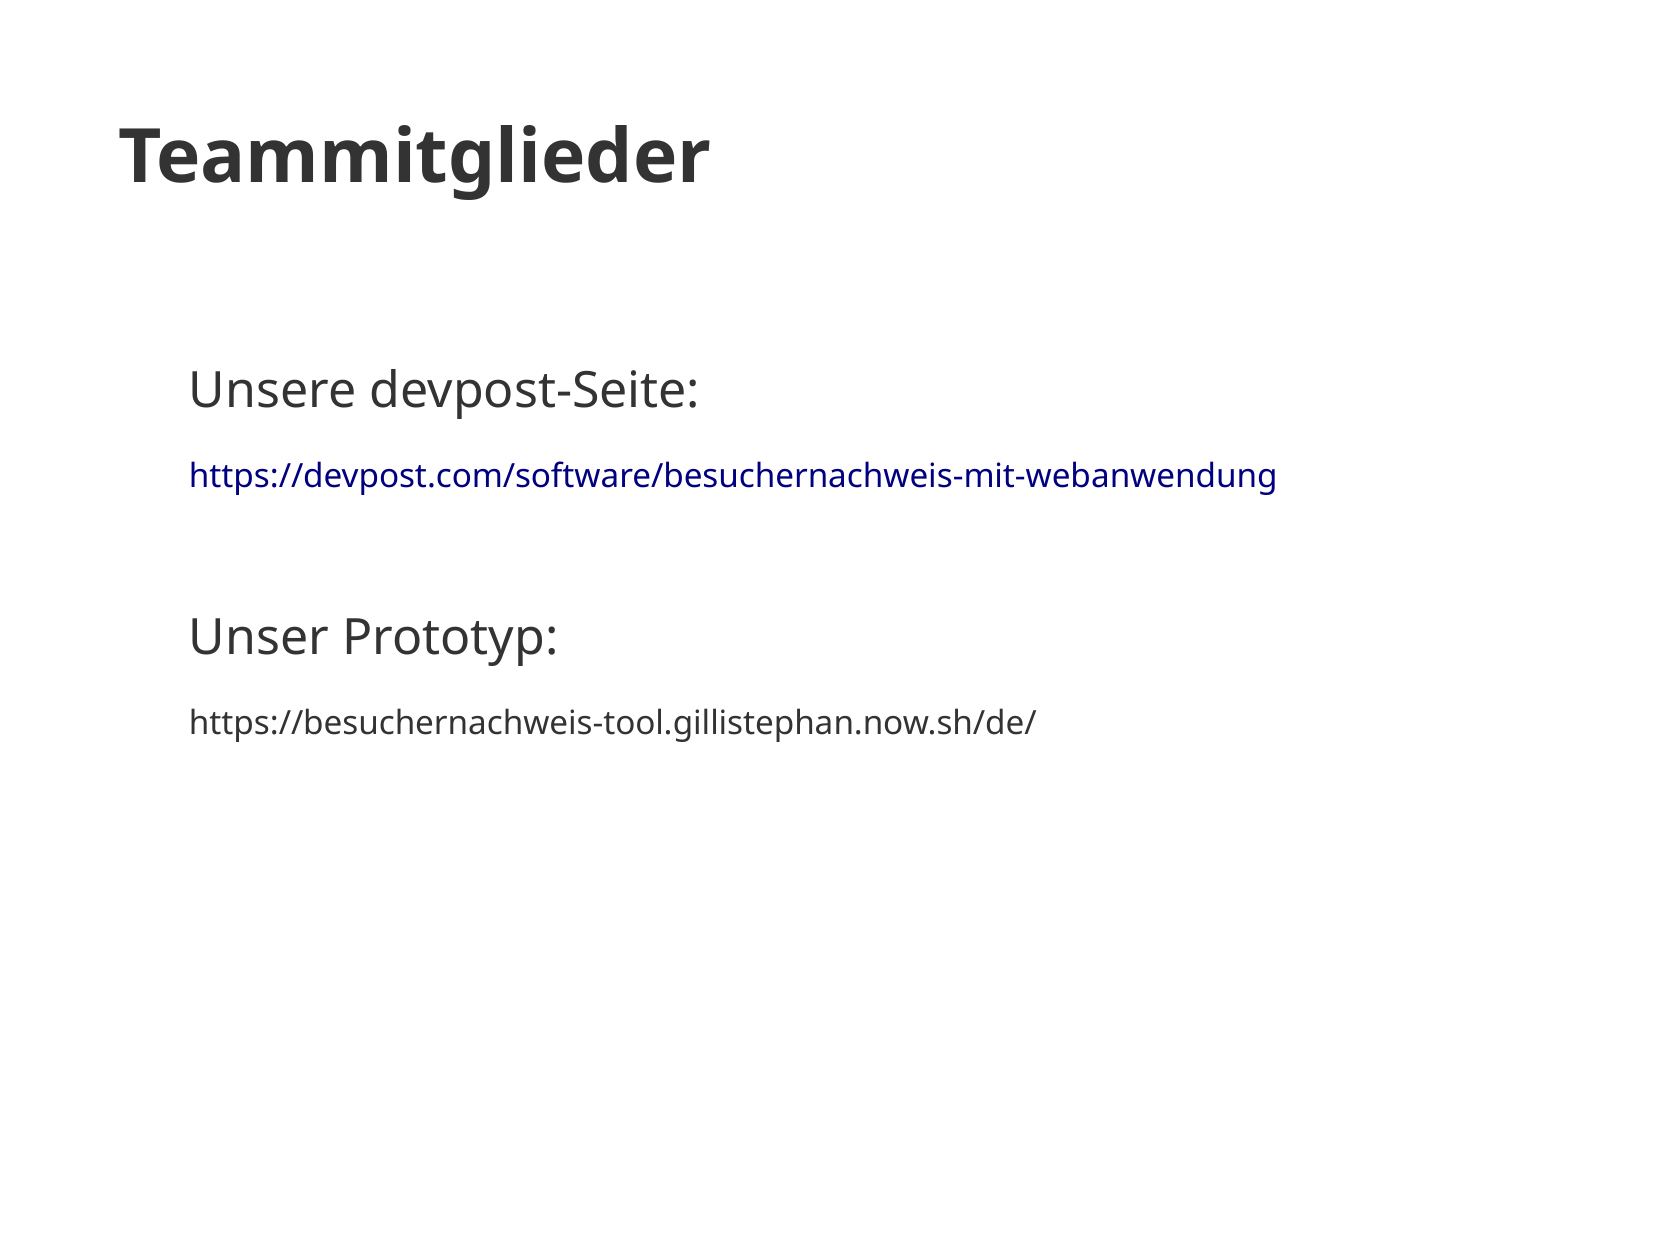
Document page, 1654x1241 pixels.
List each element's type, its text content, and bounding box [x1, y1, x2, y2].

title Teammitglieder [118, 49, 1571, 257]
list Unsere devpost-Seite: https://devpost.com/software/besuchernachweis-mit-webanwendung Unser Prototyp: https://besuchernachweis-tool.gillistephan.now.sh/de/ [118, 354, 1536, 1074]
